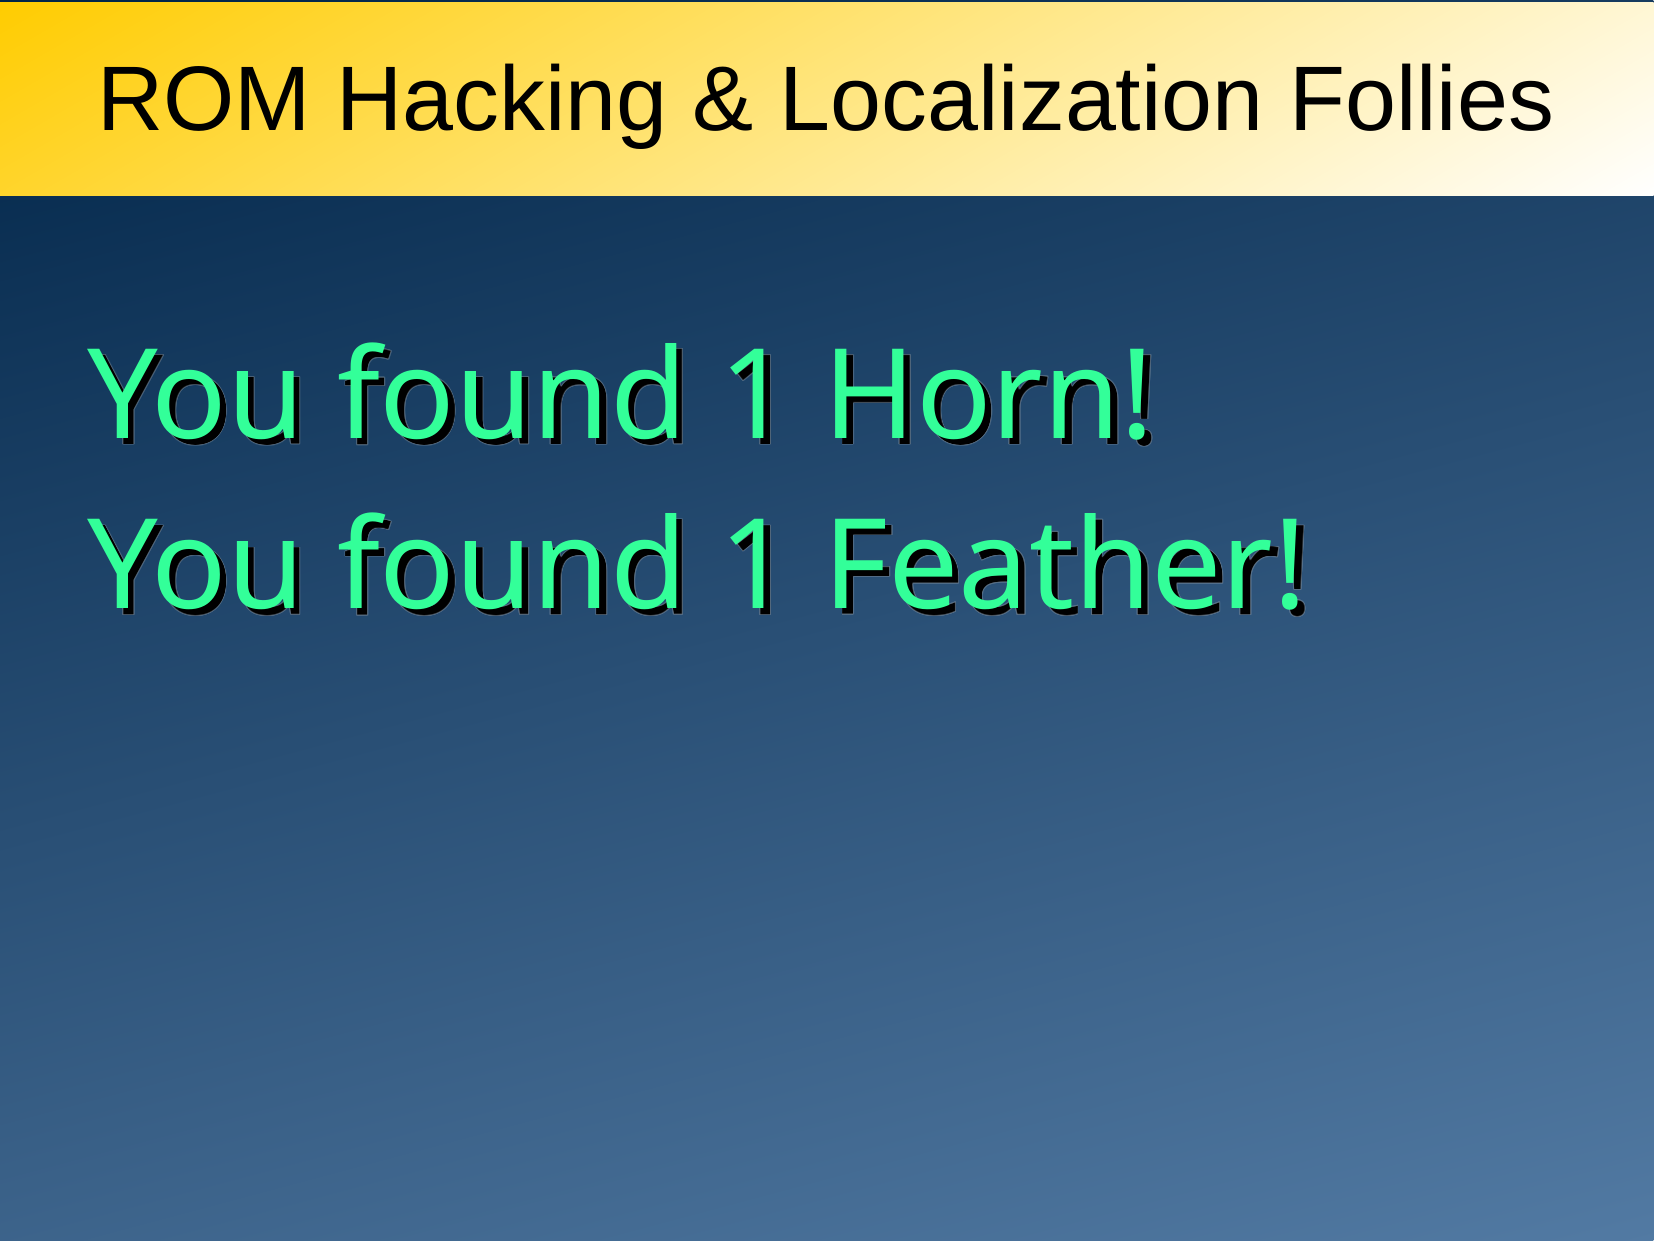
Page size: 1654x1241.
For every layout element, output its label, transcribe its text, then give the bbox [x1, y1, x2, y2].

text_box You found 1 Horn! You found 1 Feather! [86, 304, 1576, 570]
title ROM Hacking & Localization Follies [0, 2, 1654, 196]
